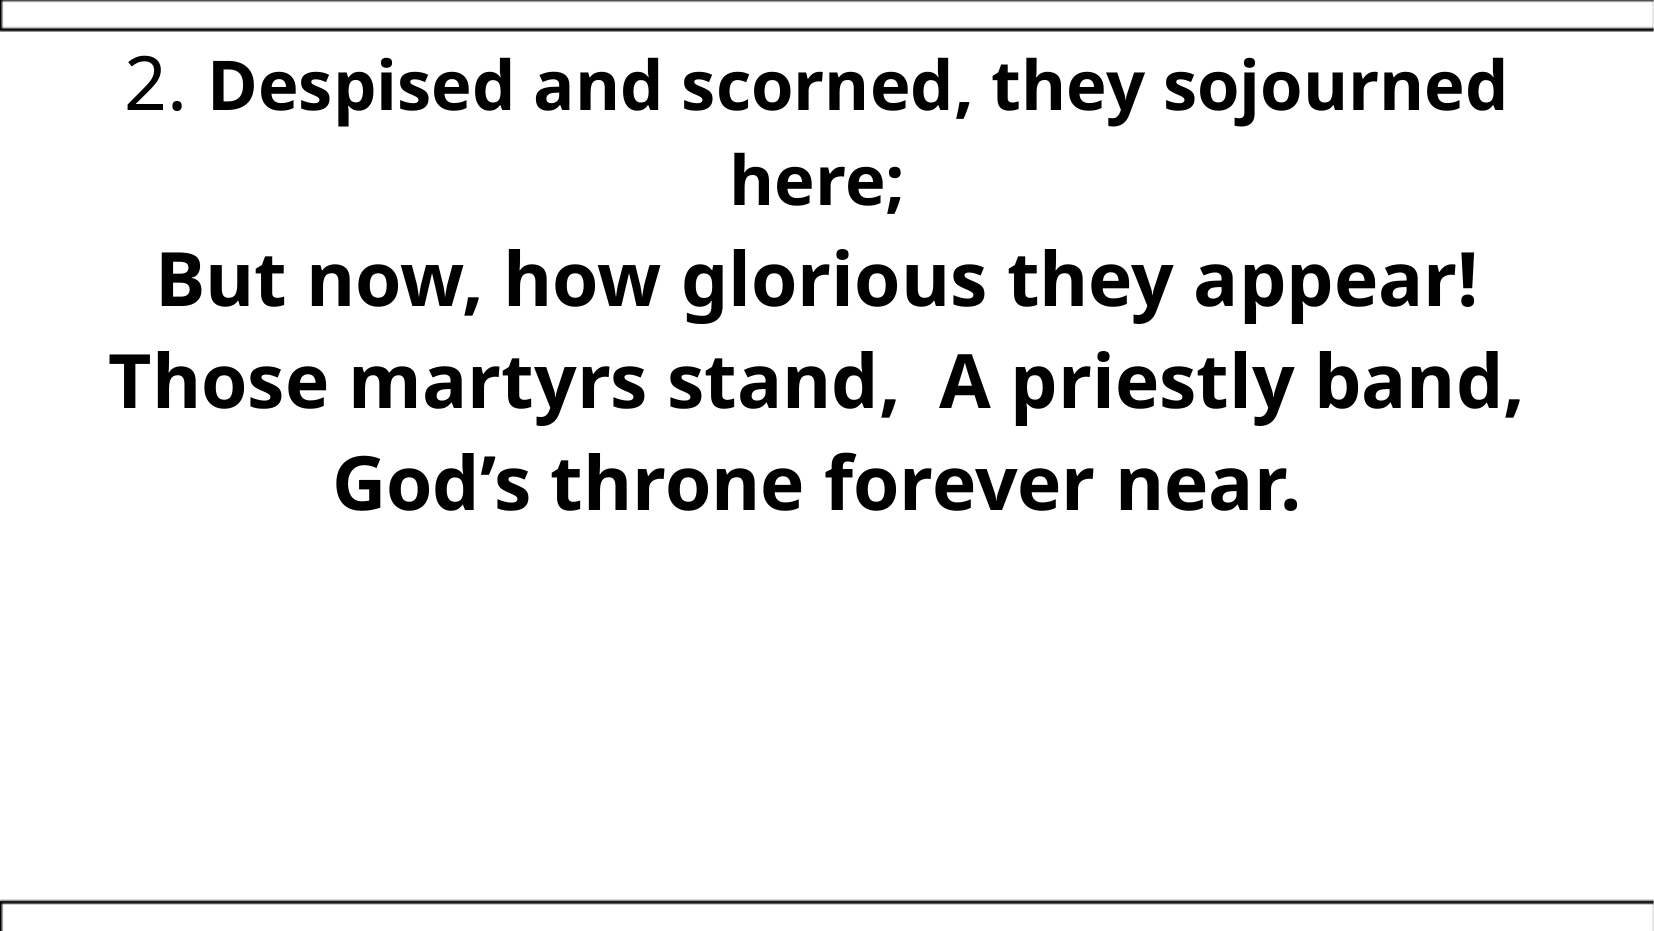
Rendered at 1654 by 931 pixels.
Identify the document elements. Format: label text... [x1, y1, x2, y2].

title 2. Despised and scorned, they sojourned here; But now, how glorious they appear! Those martyrs stand, A priestly band, God’s throne forever near. [75, 30, 1561, 436]
picture [0, 0, 1654, 931]
